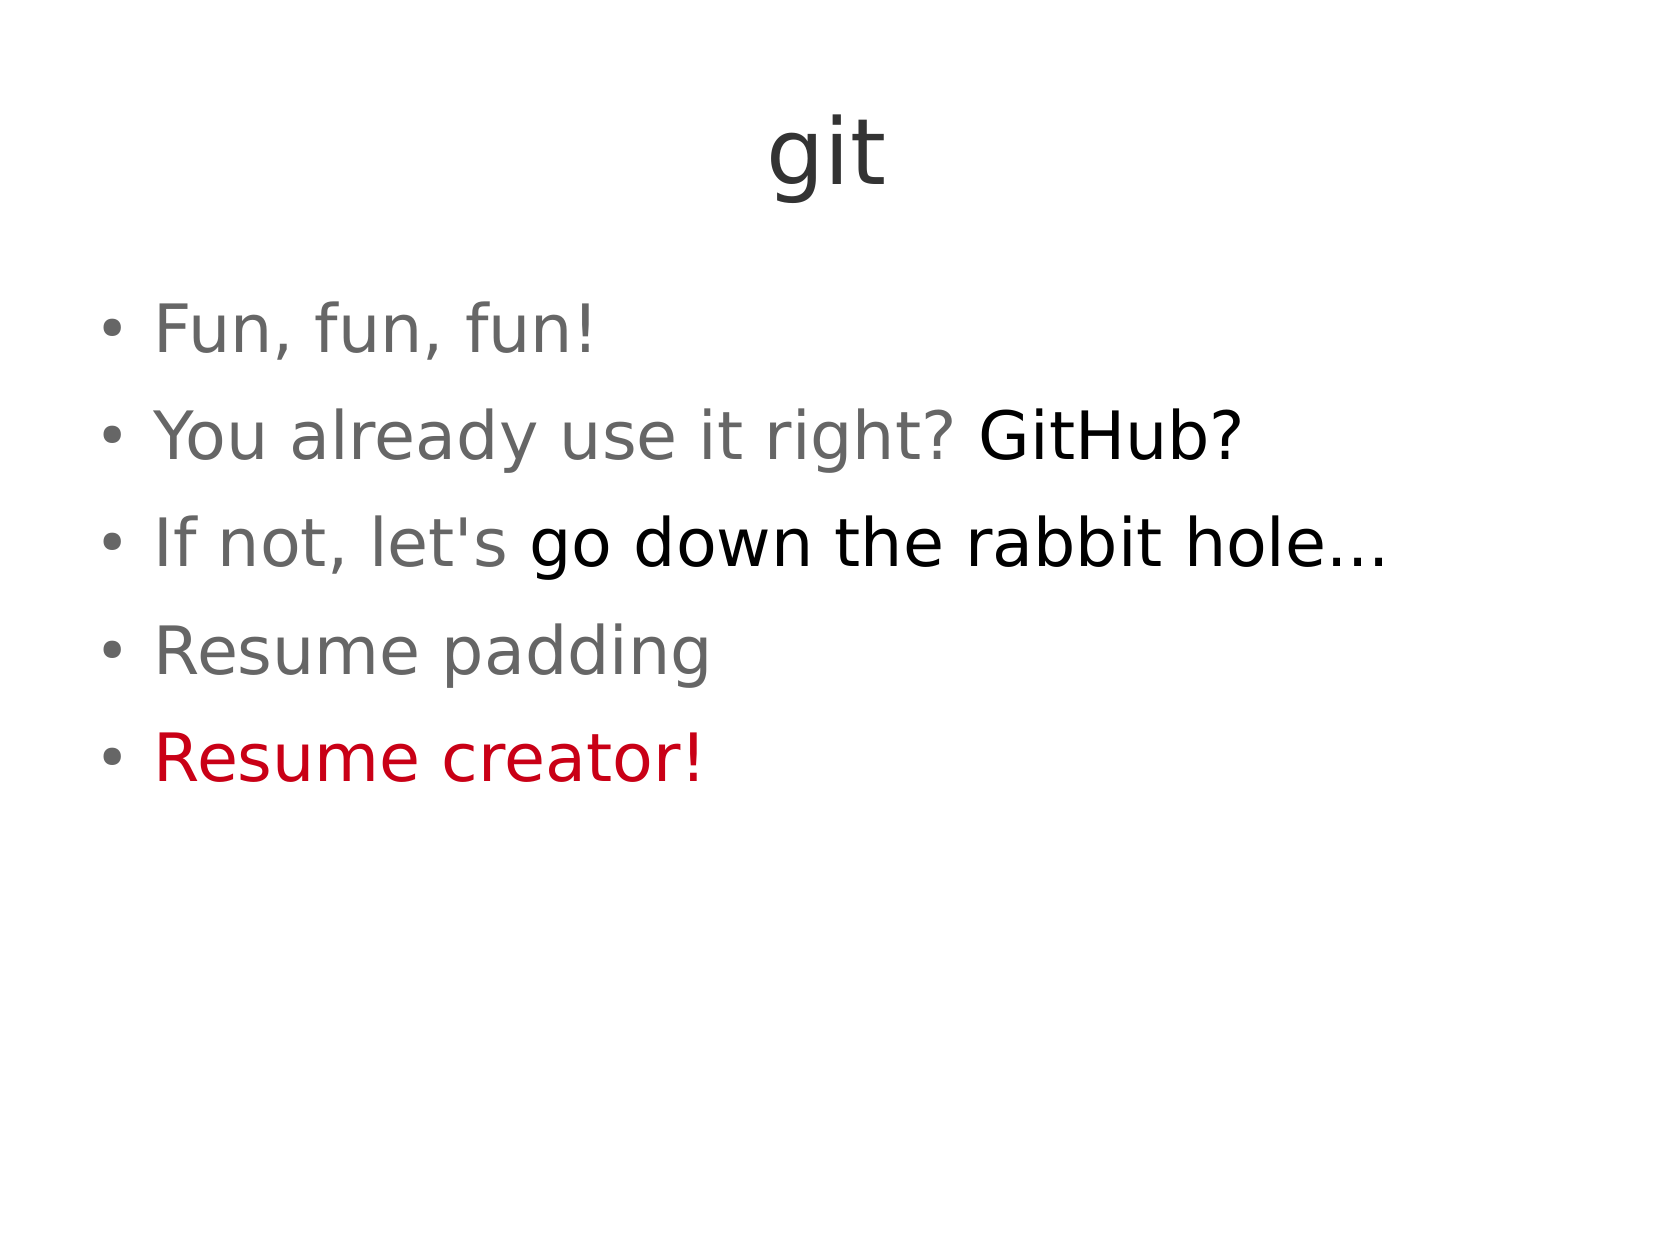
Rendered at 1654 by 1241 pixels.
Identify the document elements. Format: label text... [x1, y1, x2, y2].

title git [82, 56, 1571, 250]
list Fun, fun, fun! You already use it right? GitHub? If not, let's go down the rabbit hole... Resume padding Resume creator! [82, 290, 1571, 1109]
